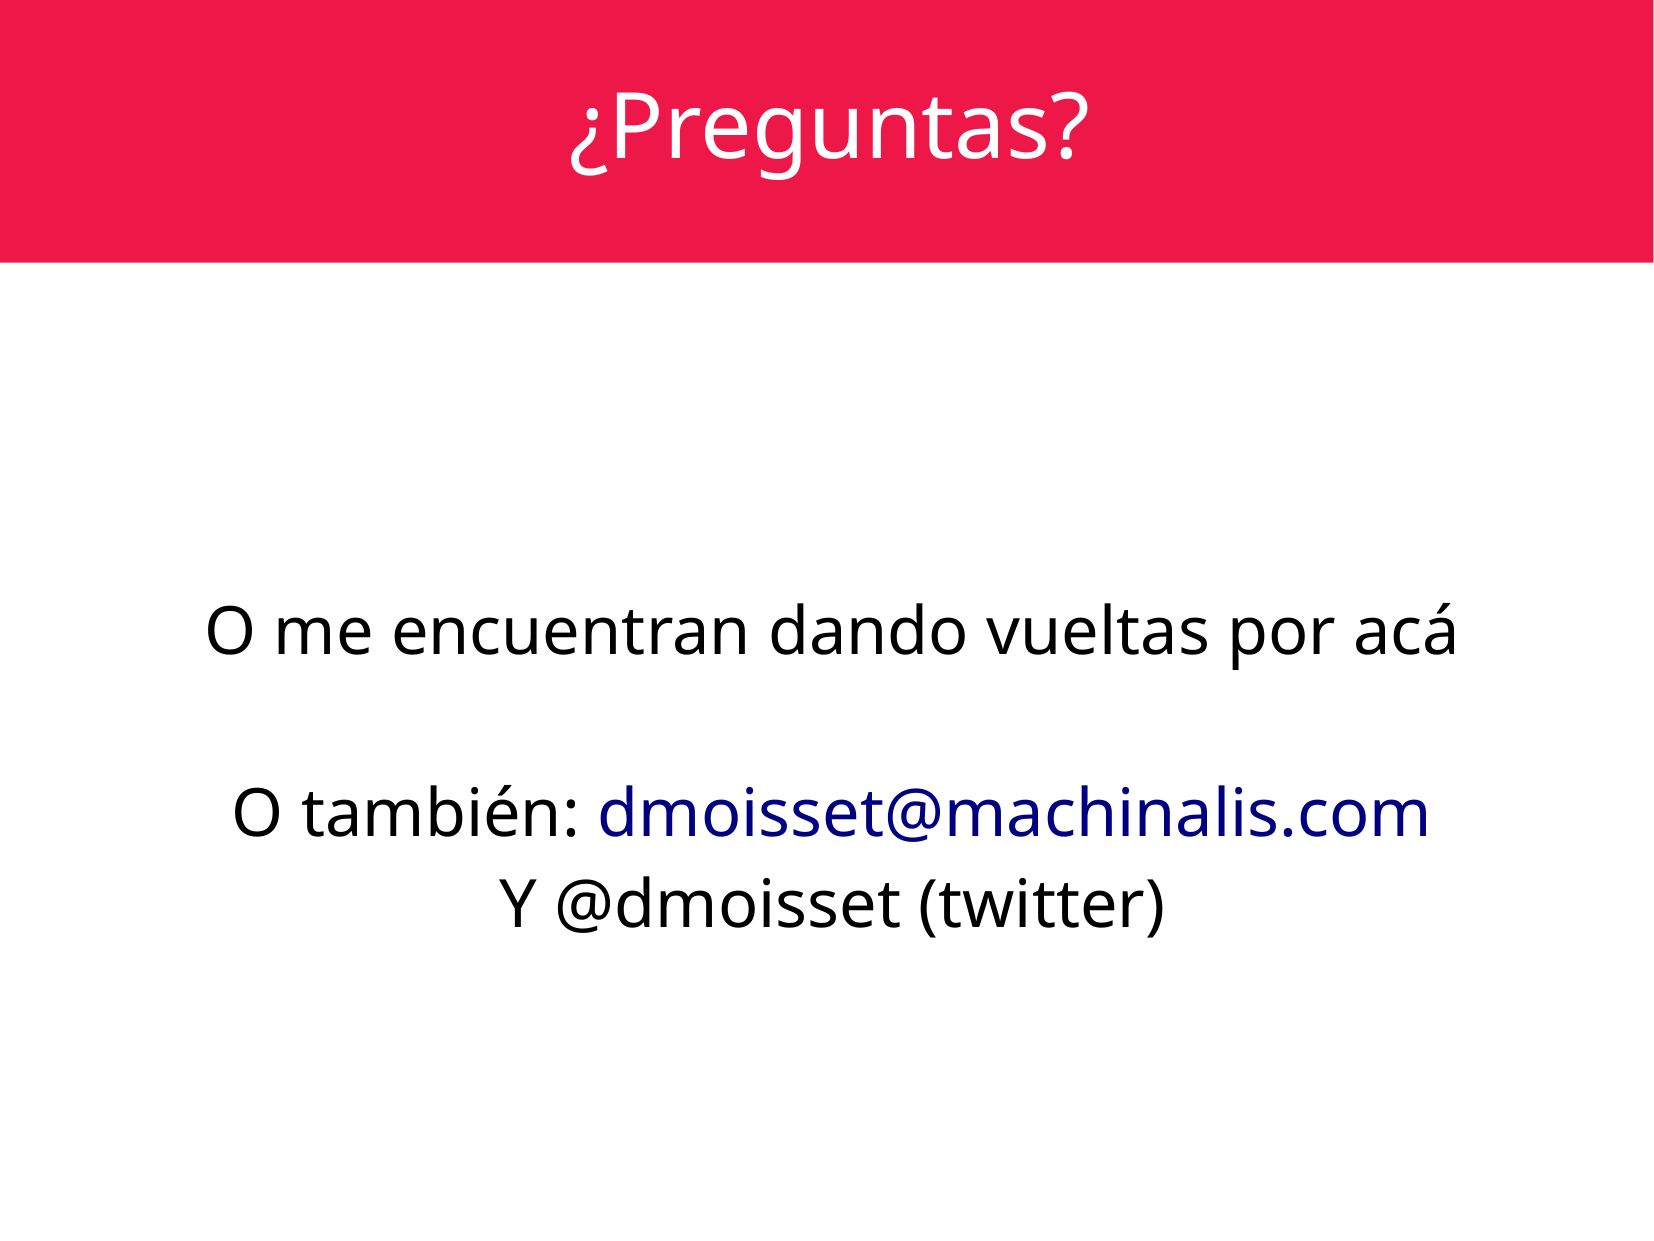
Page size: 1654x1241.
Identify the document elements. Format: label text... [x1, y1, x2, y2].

subtitle O me encuentran dando vueltas por acá O también: dmoisset@machinalis.com Y @dmoisset (twitter) [53, 290, 1613, 1241]
title ¿Preguntas? [47, 19, 1613, 228]
